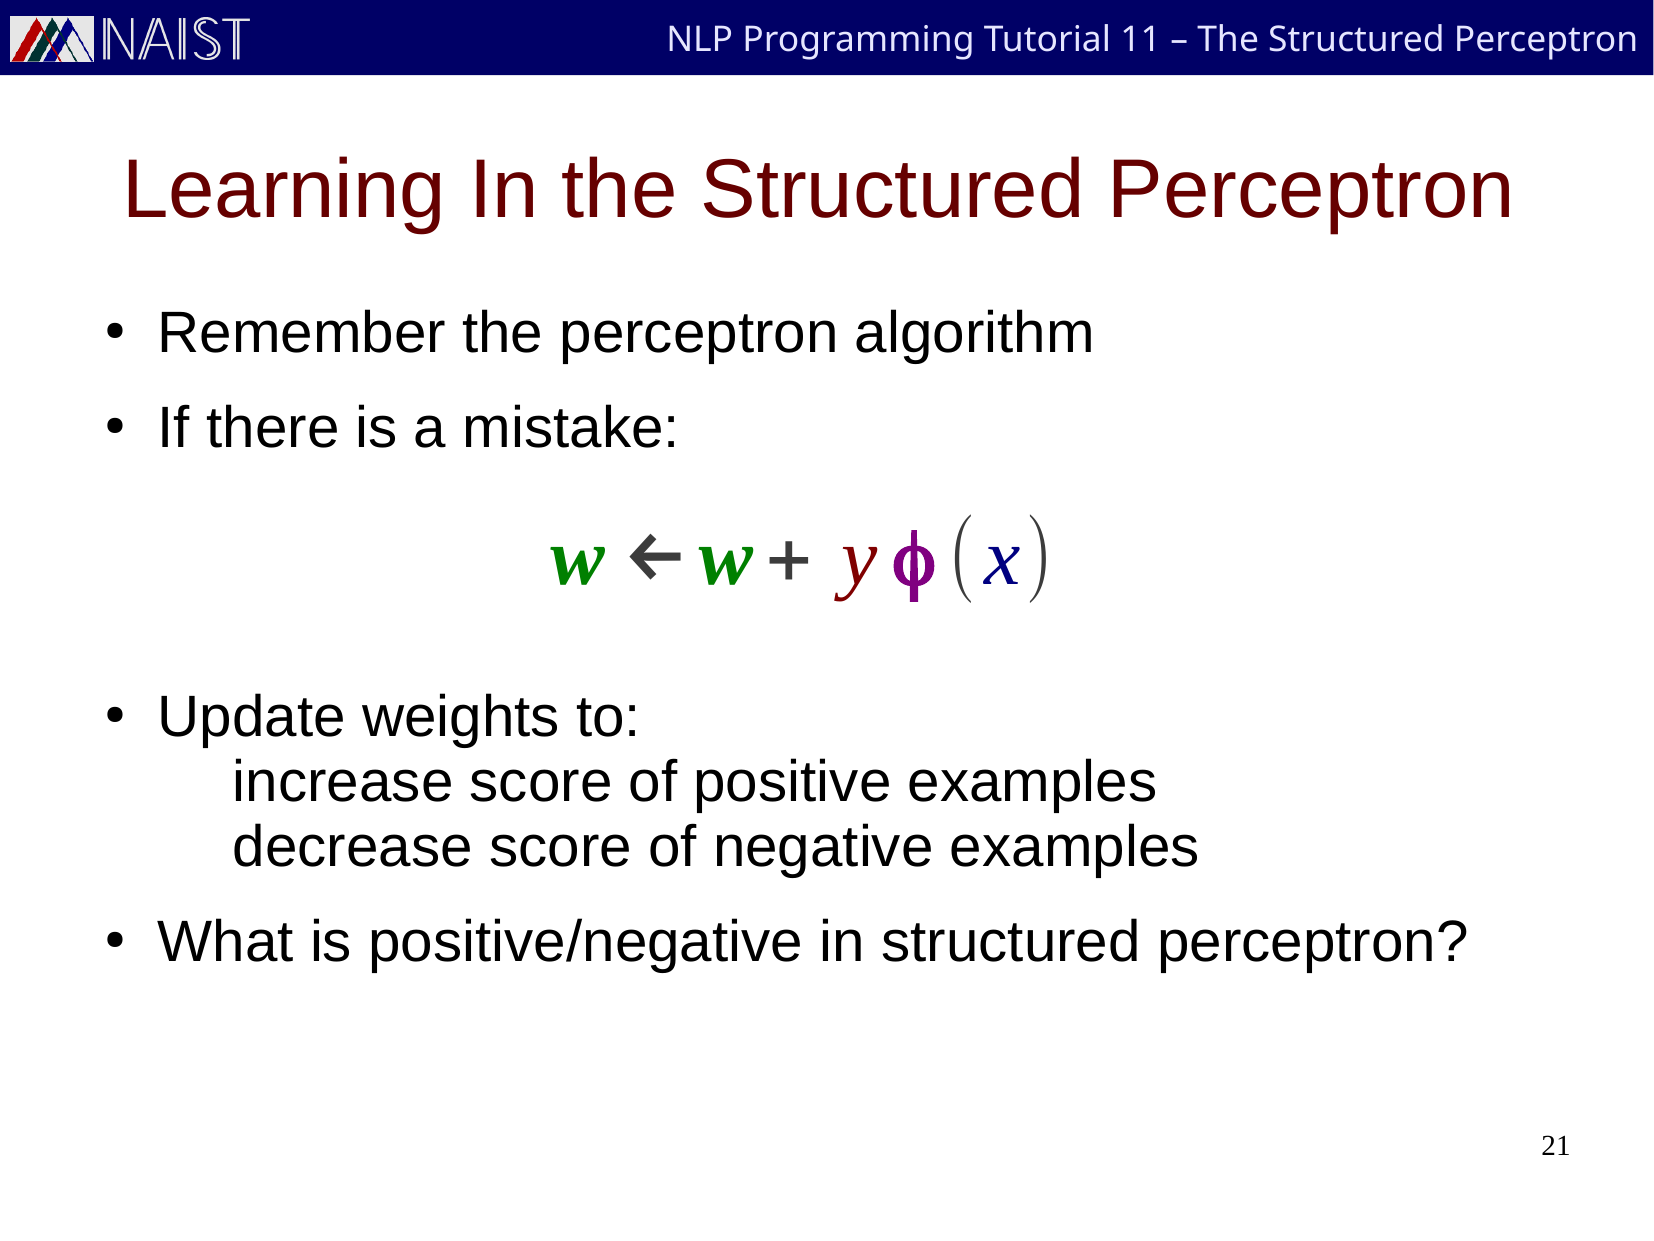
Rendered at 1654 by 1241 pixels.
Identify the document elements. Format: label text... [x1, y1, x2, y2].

list Remember the perceptron algorithm If there is a mistake: Update weights to: increase score of positive examples decrease score of negative examples What is positive/negative in structured perceptron? [86, 300, 1576, 1119]
picture [102, 17, 251, 60]
picture [10, 16, 94, 62]
chart [525, 508, 1075, 606]
title Learning In the Structured Perceptron [75, 92, 1564, 285]
